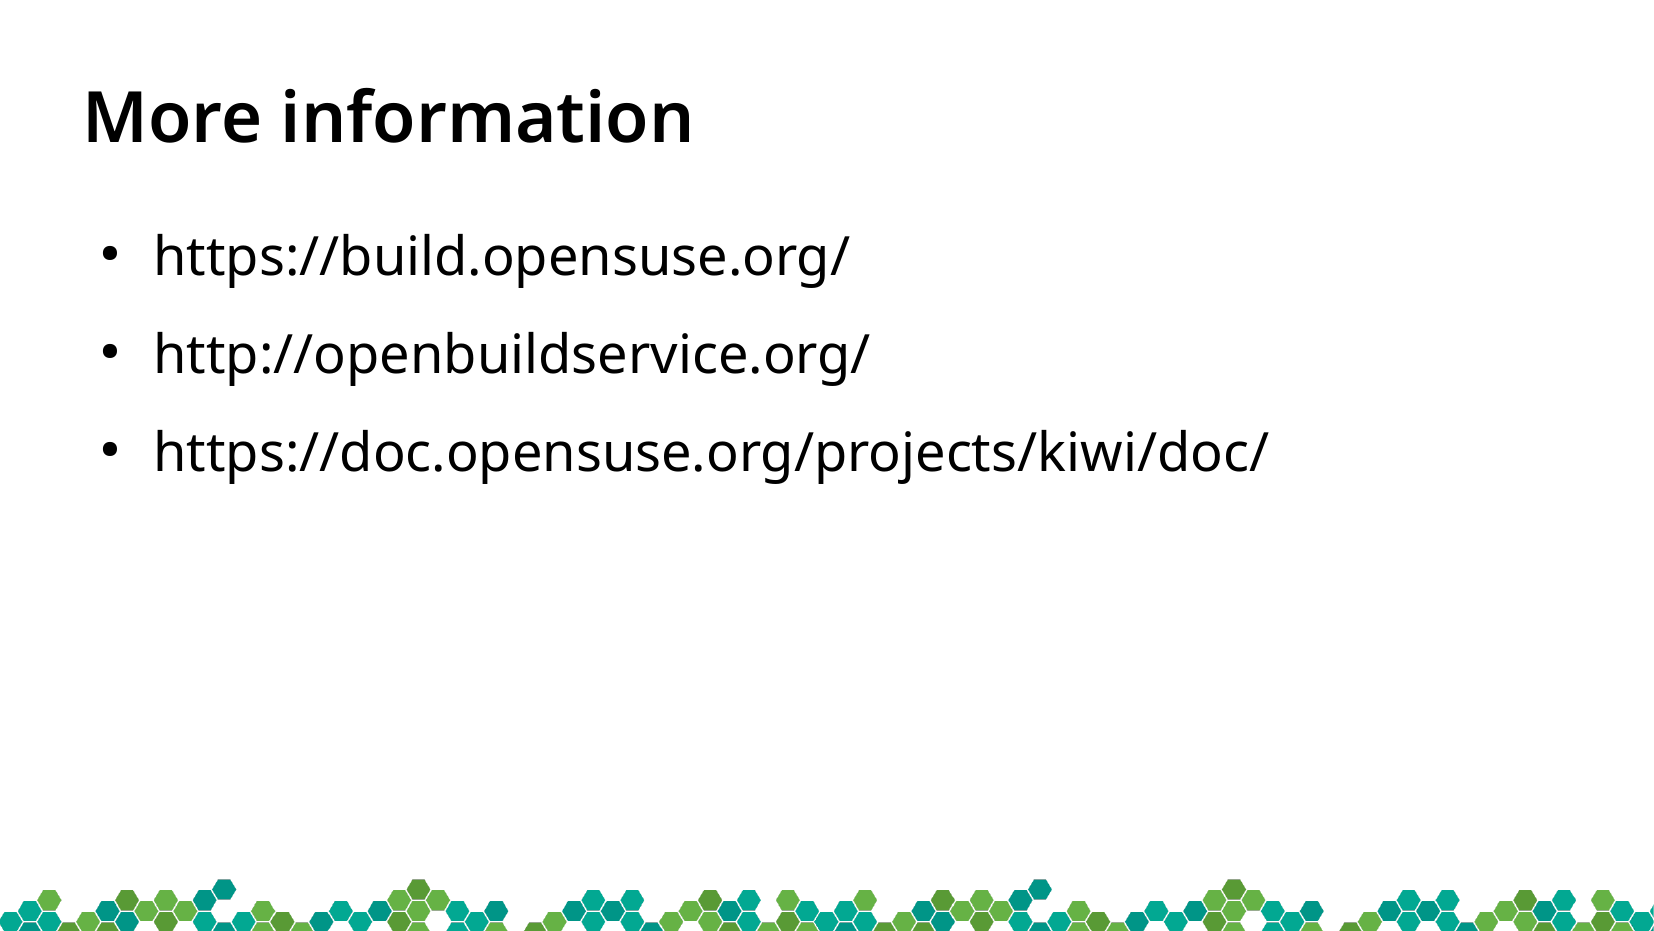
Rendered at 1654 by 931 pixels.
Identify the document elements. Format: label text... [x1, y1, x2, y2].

list https://build.opensuse.org/ http://openbuildservice.org/ https://doc.opensuse.org/projects/kiwi/doc/ [82, 217, 1571, 758]
title More information [82, 37, 1571, 193]
picture [0, 871, 1654, 931]
